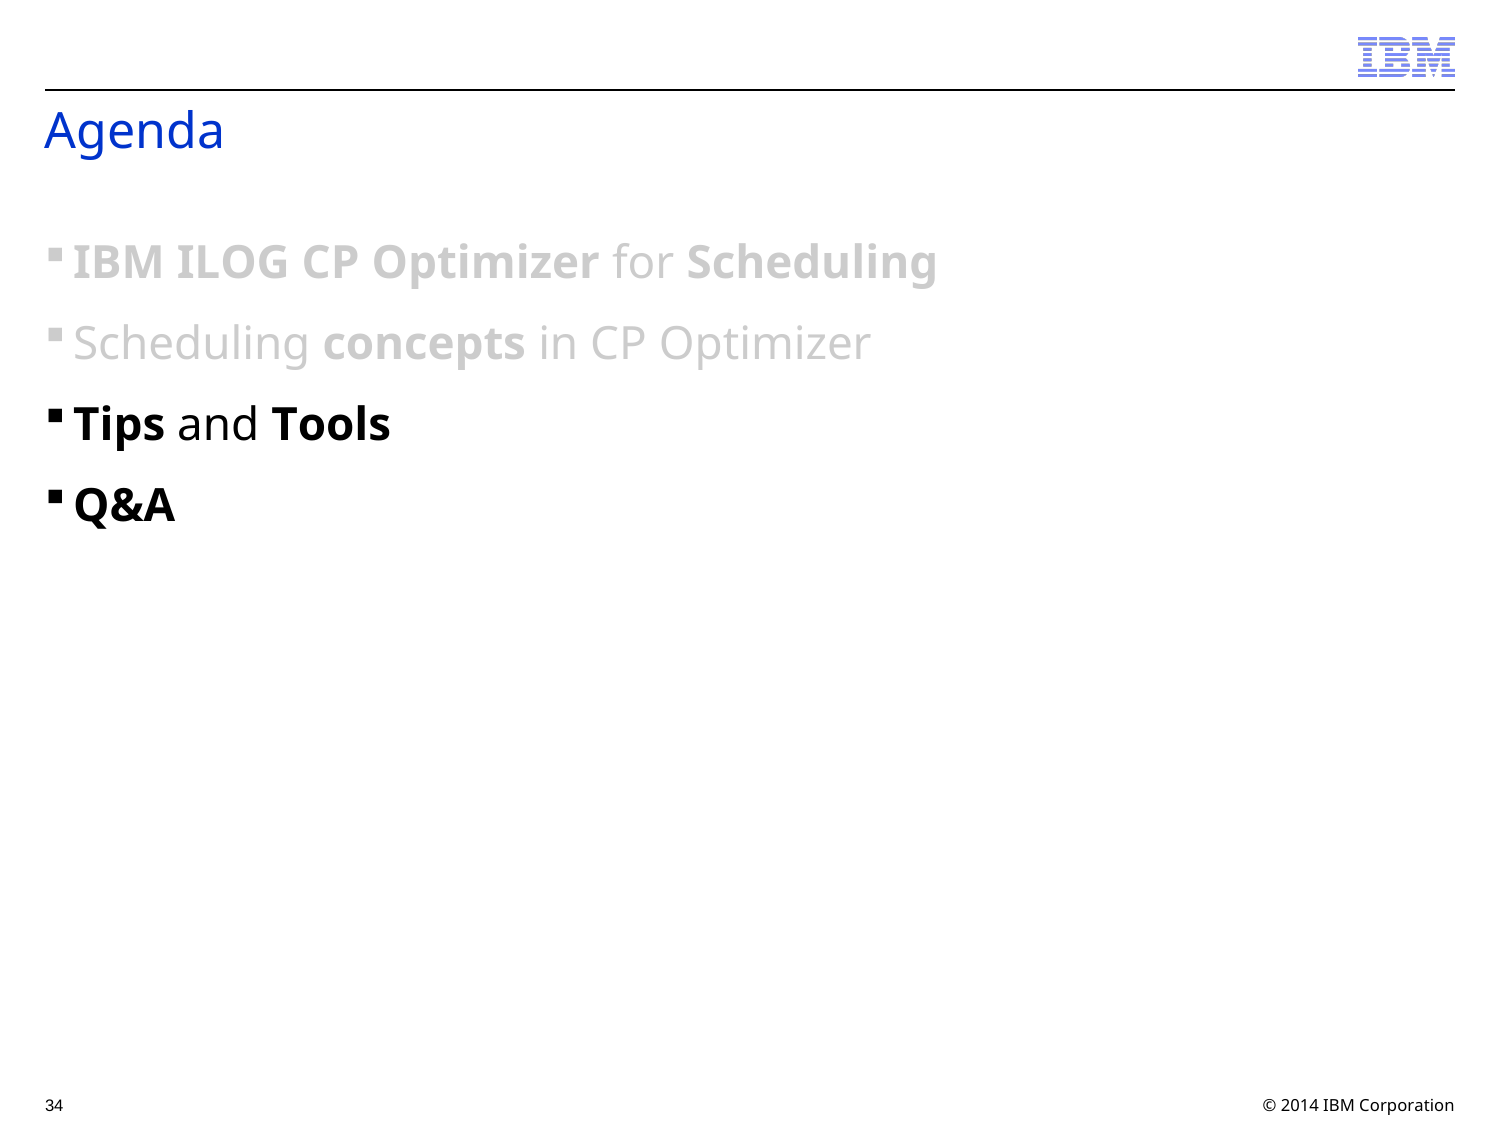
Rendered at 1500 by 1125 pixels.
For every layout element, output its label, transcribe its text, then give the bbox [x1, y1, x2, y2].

list IBM ILOG CP Optimizer for Scheduling Scheduling concepts in CP Optimizer Tips and Tools Q&A [29, 224, 1426, 1066]
title Agenda [29, 97, 1500, 203]
picture [1358, 37, 1455, 77]
